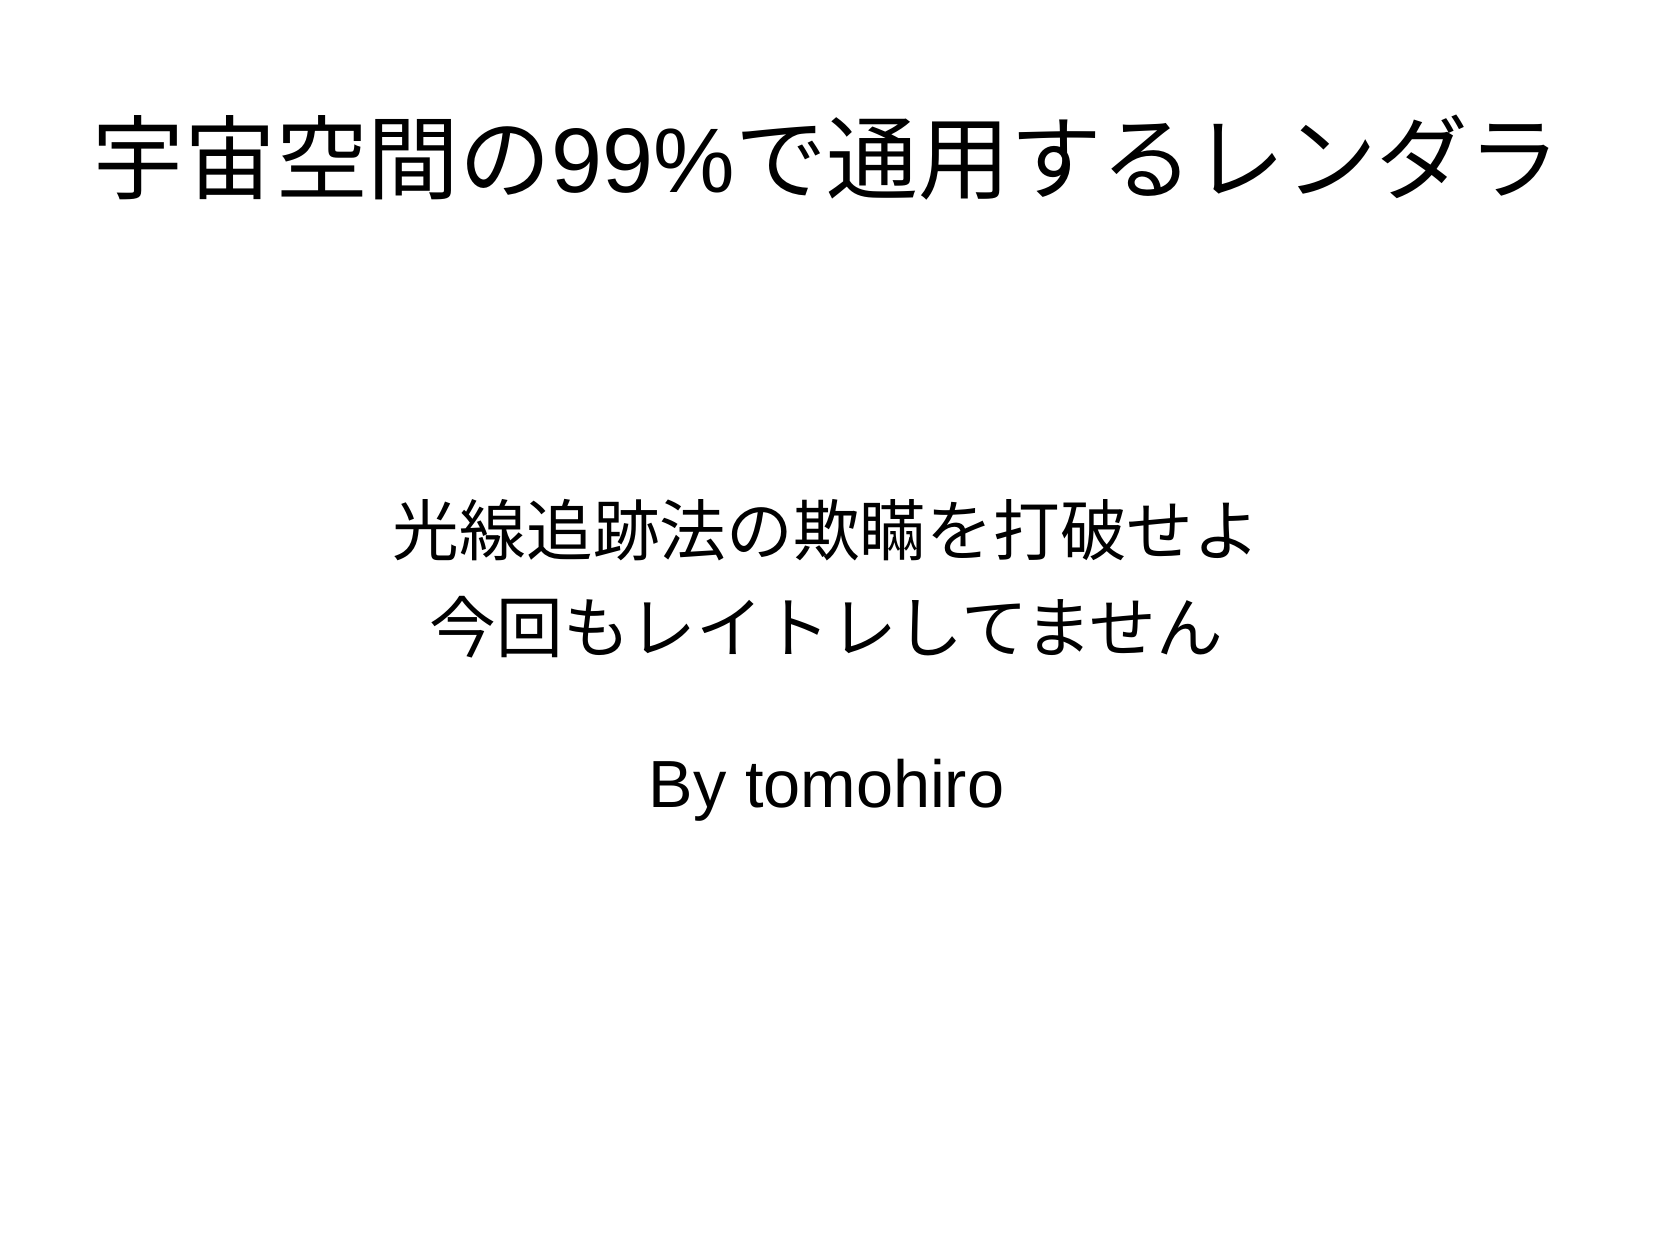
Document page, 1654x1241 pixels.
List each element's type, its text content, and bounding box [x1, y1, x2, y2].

title 宇宙空間の99%で通用するレンダラ [82, 49, 1571, 257]
subtitle 光線追跡法の欺瞞を打破せよ 今回もレイトレしてません By tomohiro [82, 290, 1571, 1010]
